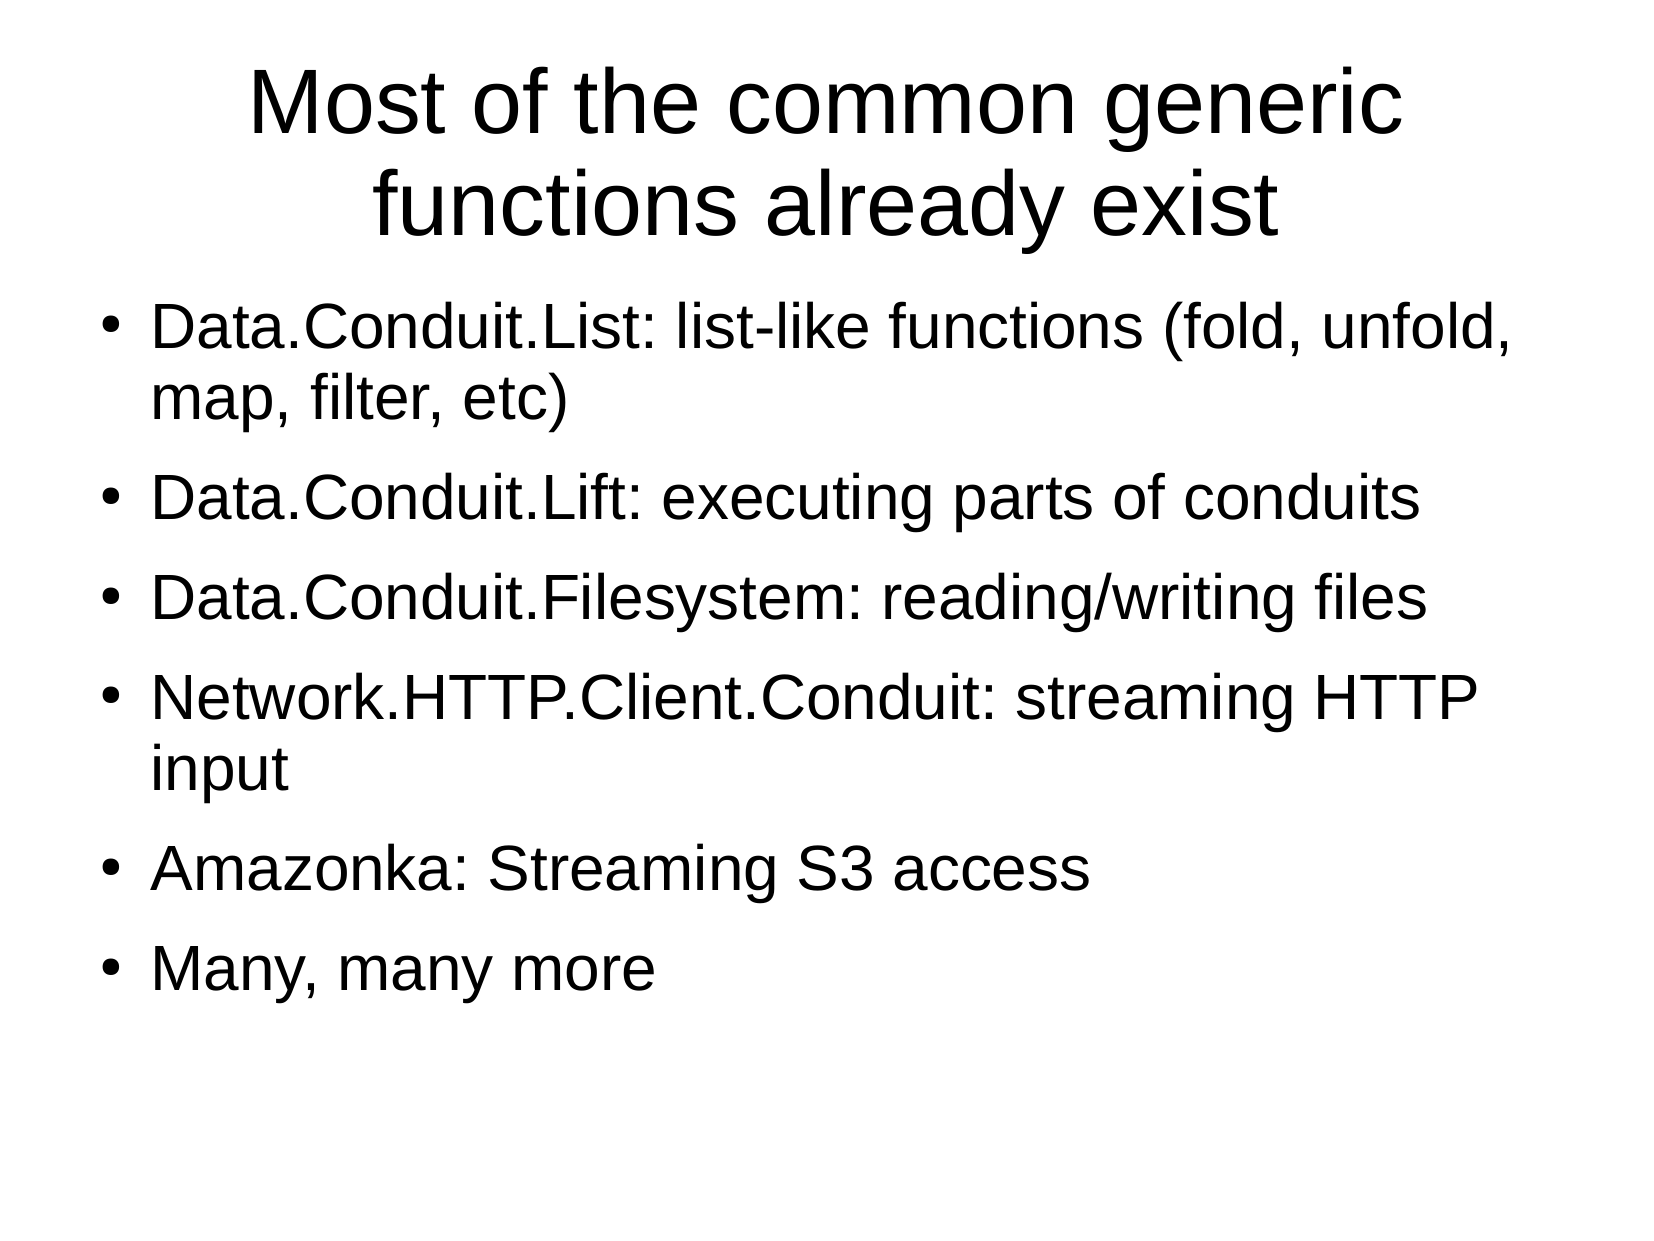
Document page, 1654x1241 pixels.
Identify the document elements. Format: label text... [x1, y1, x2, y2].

title Most of the common generic functions already exist [82, 49, 1571, 257]
list Data.Conduit.List: list-like functions (fold, unfold, map, filter, etc) Data.Conduit.Lift: executing parts of conduits Data.Conduit.Filesystem: reading/writing files Network.HTTP.Client.Conduit: streaming HTTP input Amazonka: Streaming S3 access Many, many more [82, 290, 1571, 1010]
